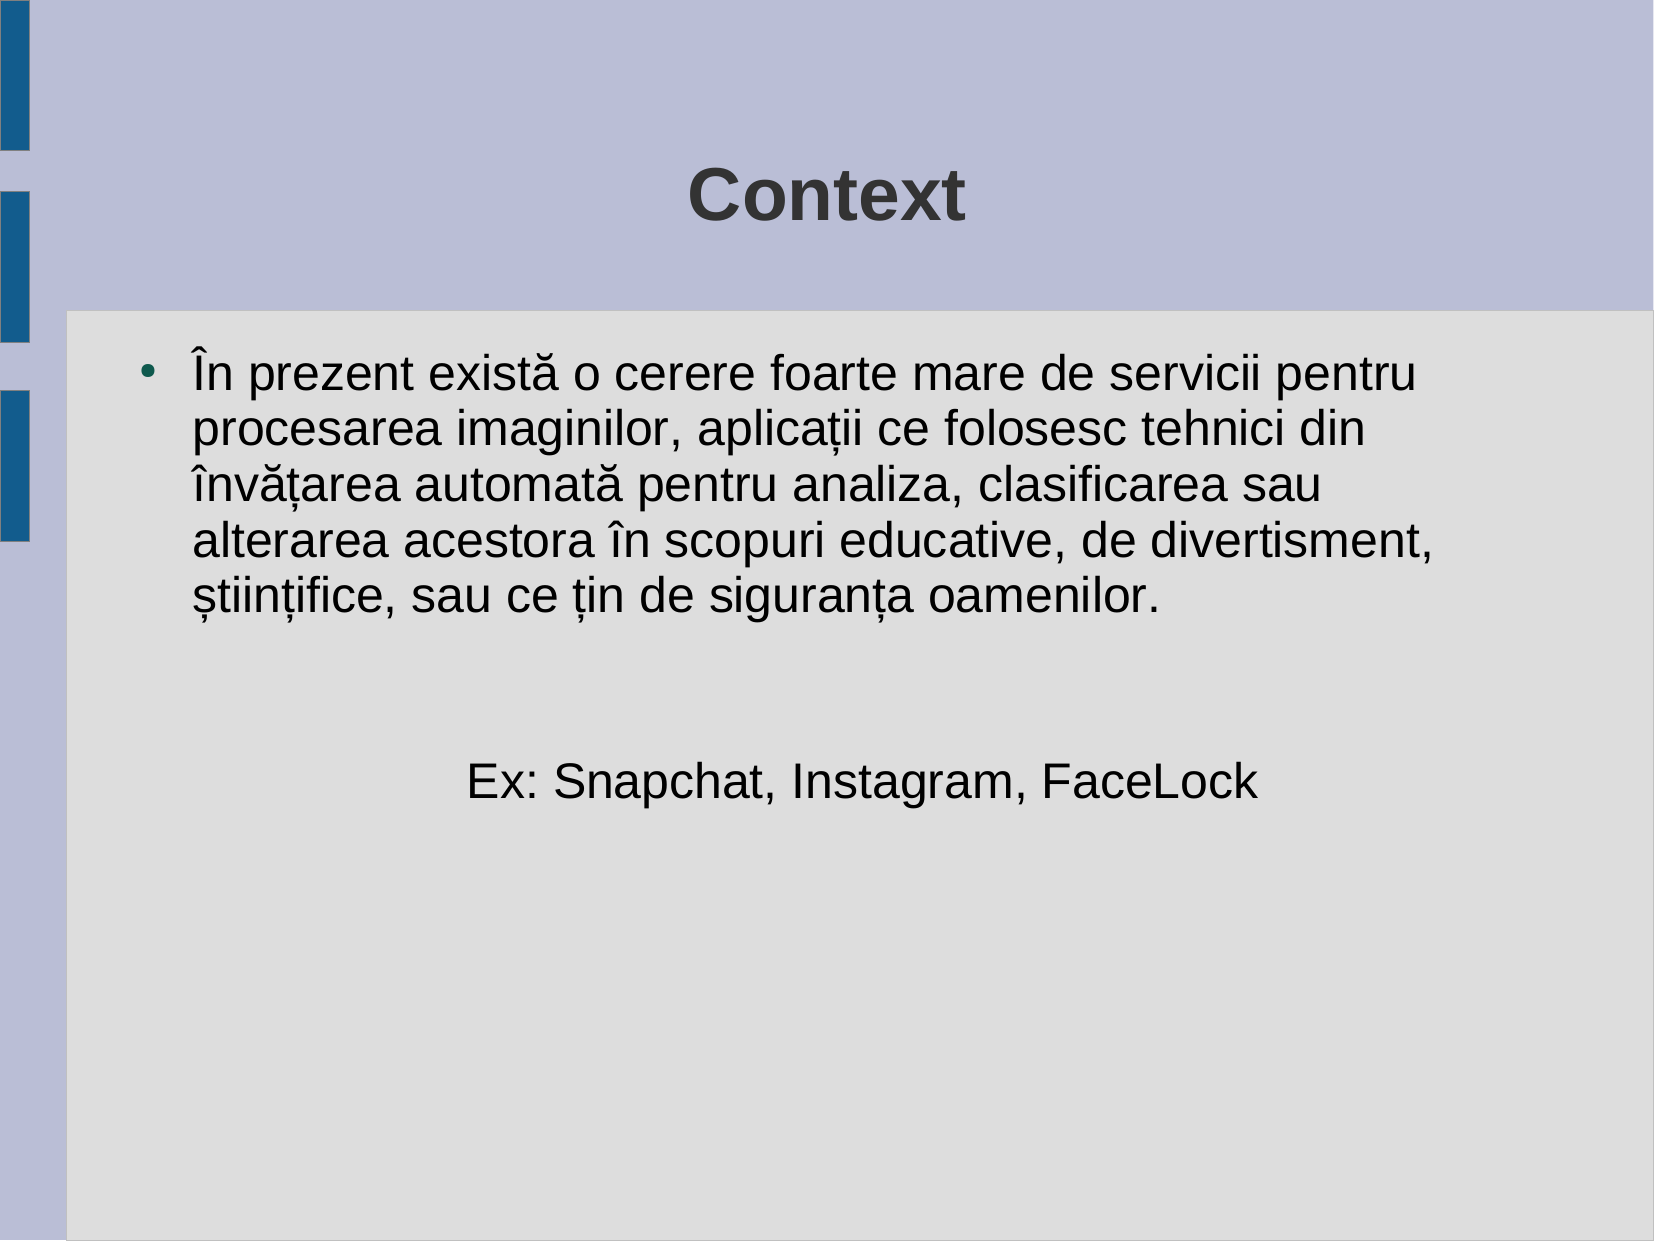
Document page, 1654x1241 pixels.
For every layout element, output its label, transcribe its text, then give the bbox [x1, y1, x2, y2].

list Ex: Snapchat, Instagram, FaceLock [121, 752, 1534, 1126]
list În prezent există o cerere foarte mare de servicii pentru procesarea imaginilor, aplicații ce folosesc tehnici din învățarea automată pentru analiza, clasificarea sau alterarea acestora în scopuri educative, de divertisment, științifice, sau ce țin de siguranța oamenilor. [121, 344, 1534, 718]
title Context [121, 91, 1534, 299]
